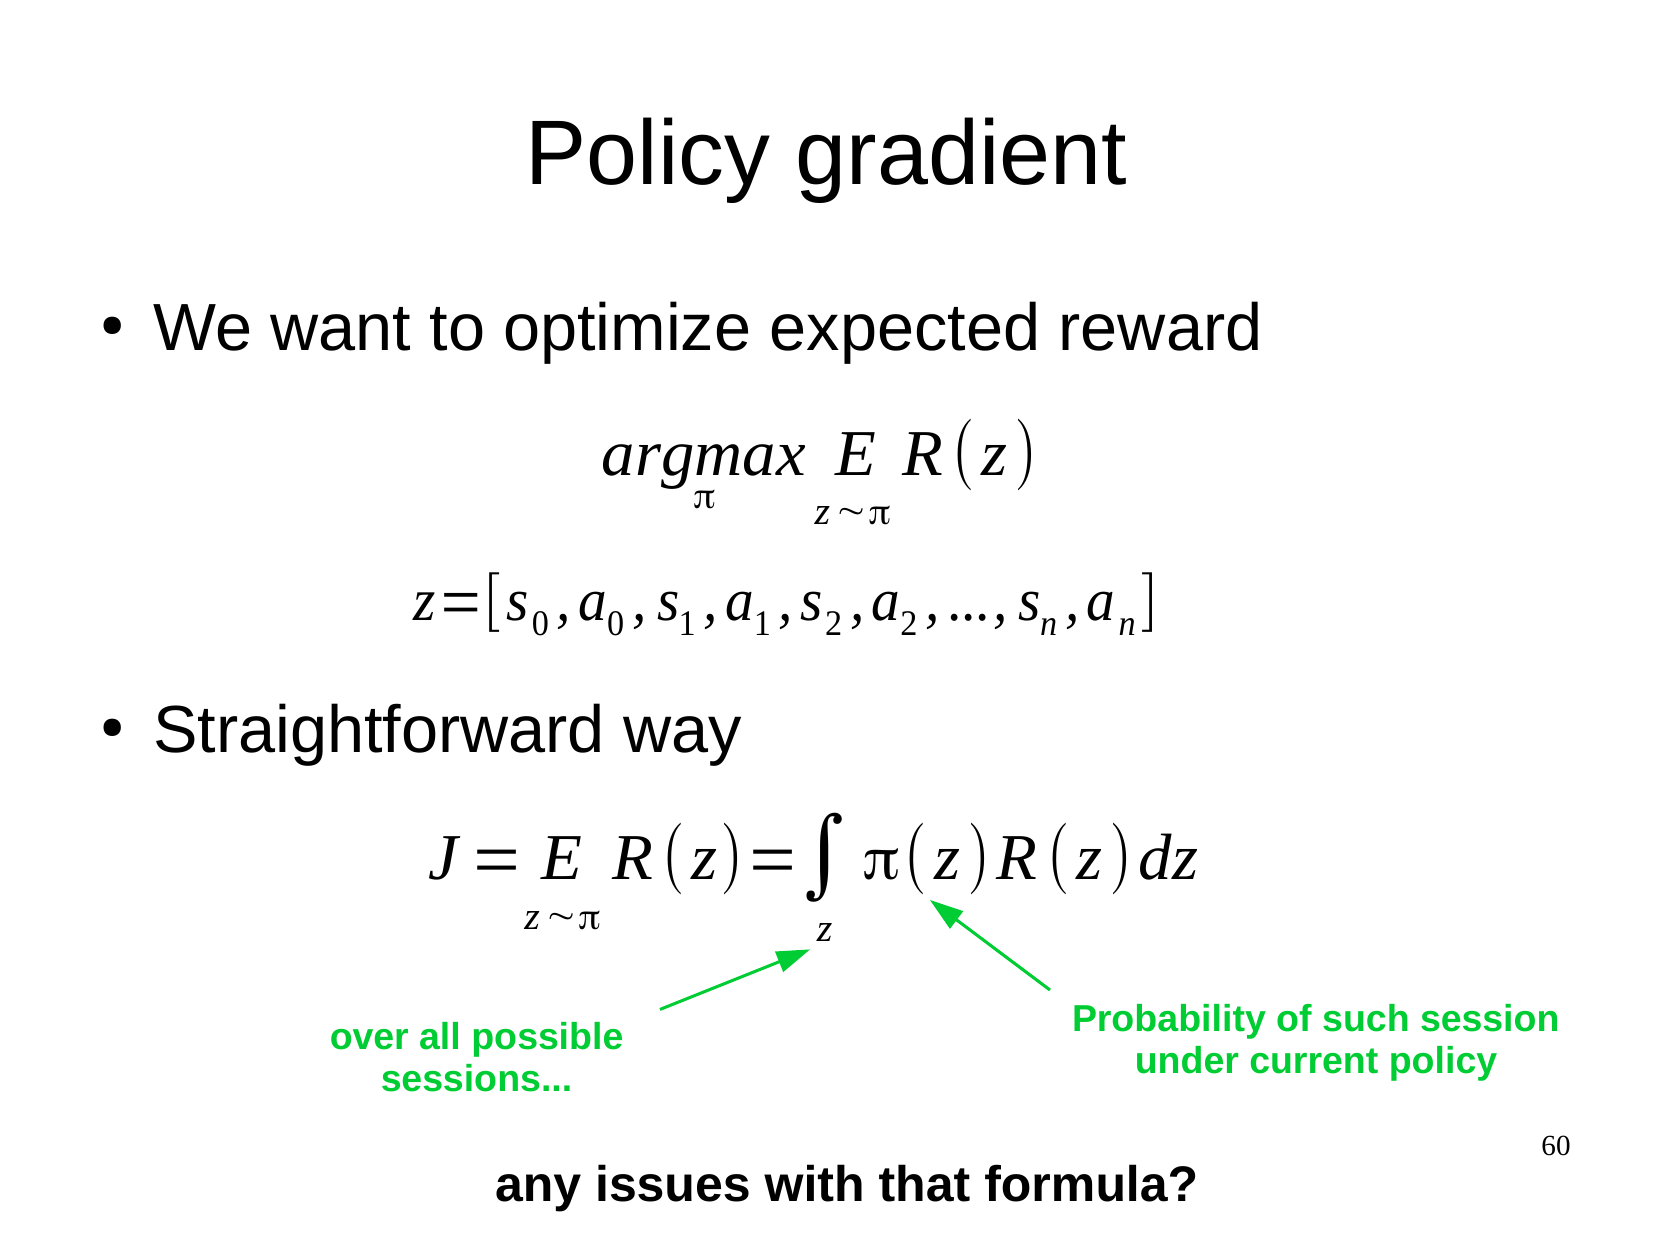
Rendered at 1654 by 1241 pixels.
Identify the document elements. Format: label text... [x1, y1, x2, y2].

text_box over all possible sessions... [315, 1008, 639, 1107]
text_box any issues with that formula? [480, 1149, 1214, 1221]
text_box Probability of such session under current policy [1057, 990, 1576, 1089]
list We want to optimize expected reward Straightforward way [82, 290, 1571, 1010]
title Policy gradient [82, 49, 1571, 257]
chart [411, 806, 1216, 950]
chart [395, 567, 1170, 644]
chart [585, 414, 1052, 533]
